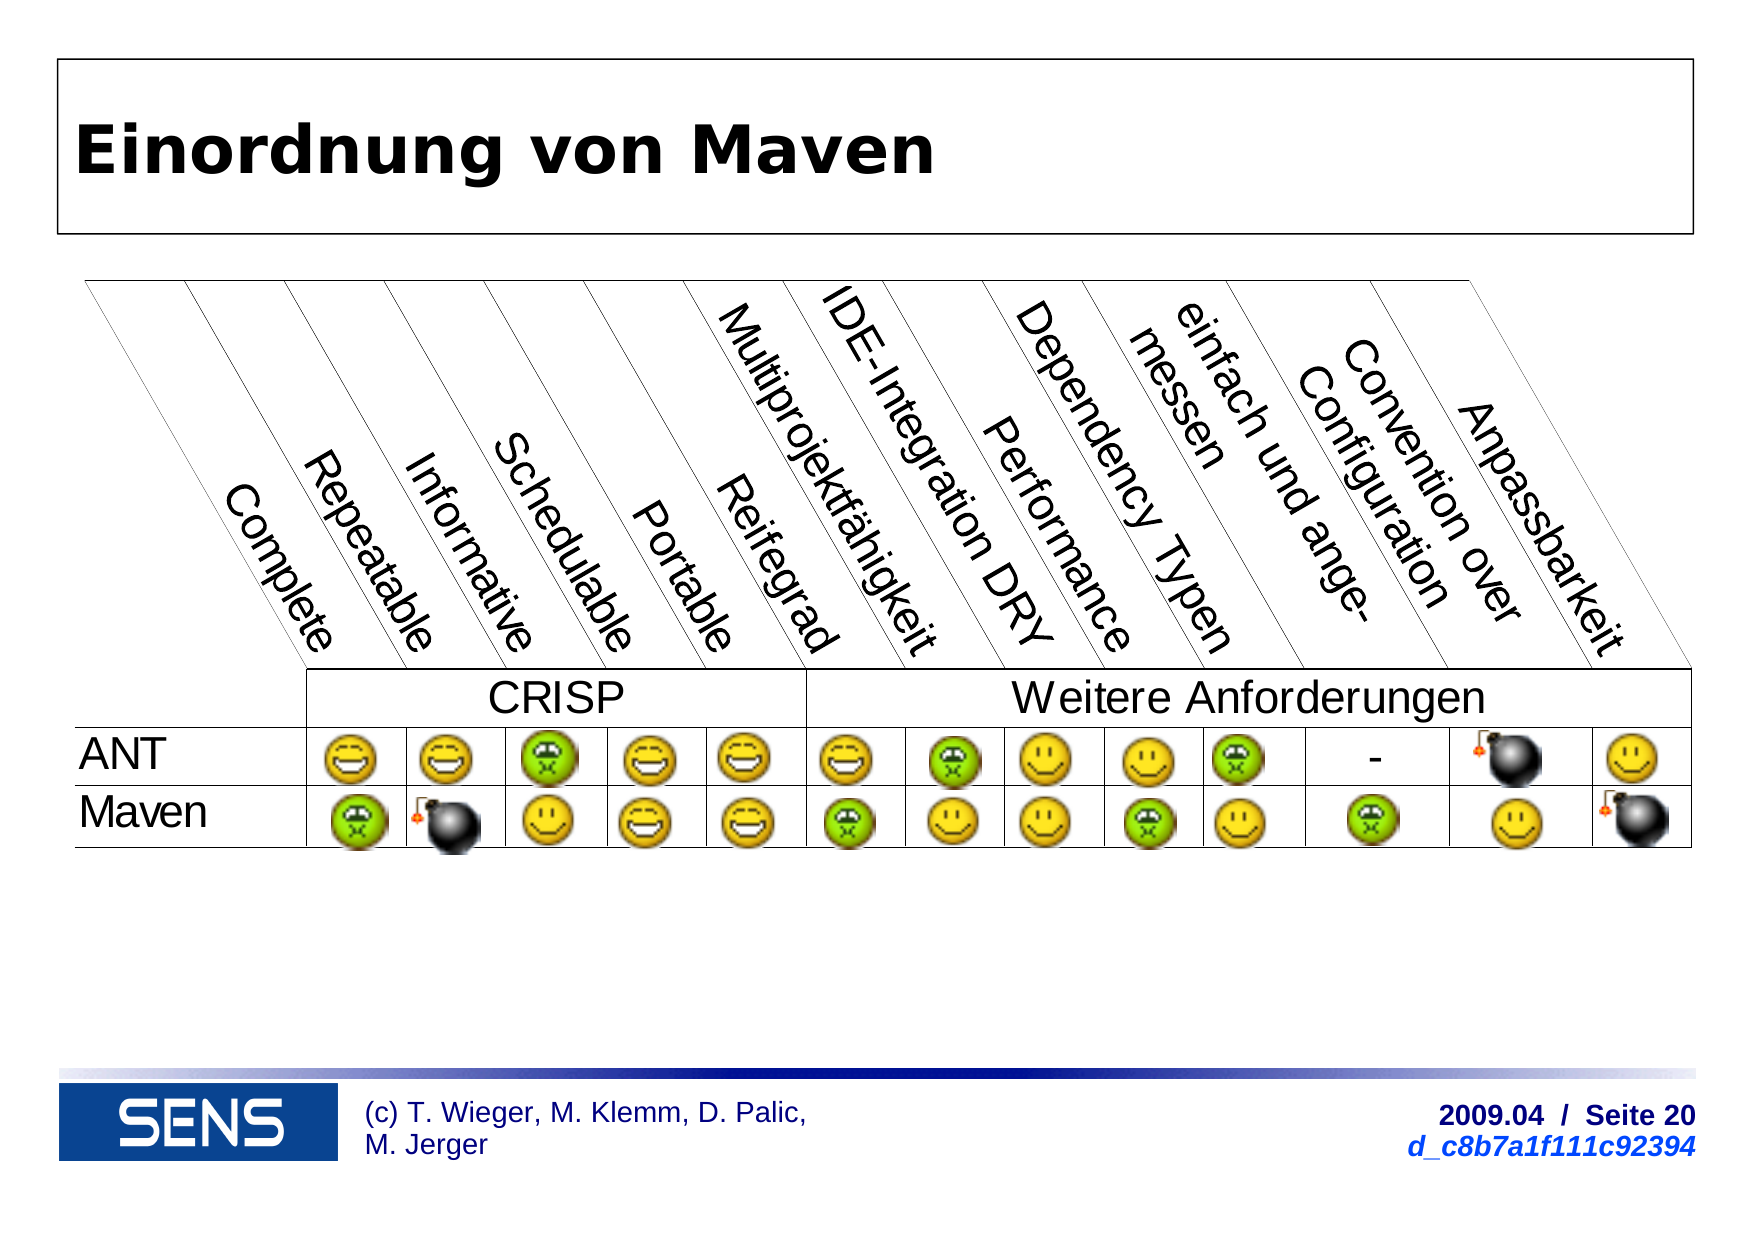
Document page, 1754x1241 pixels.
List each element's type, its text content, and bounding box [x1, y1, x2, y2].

picture [59, 1083, 338, 1161]
chart [73, 280, 1698, 910]
title Einordnung von Maven [73, 61, 1693, 241]
picture [59, 1068, 1696, 1079]
